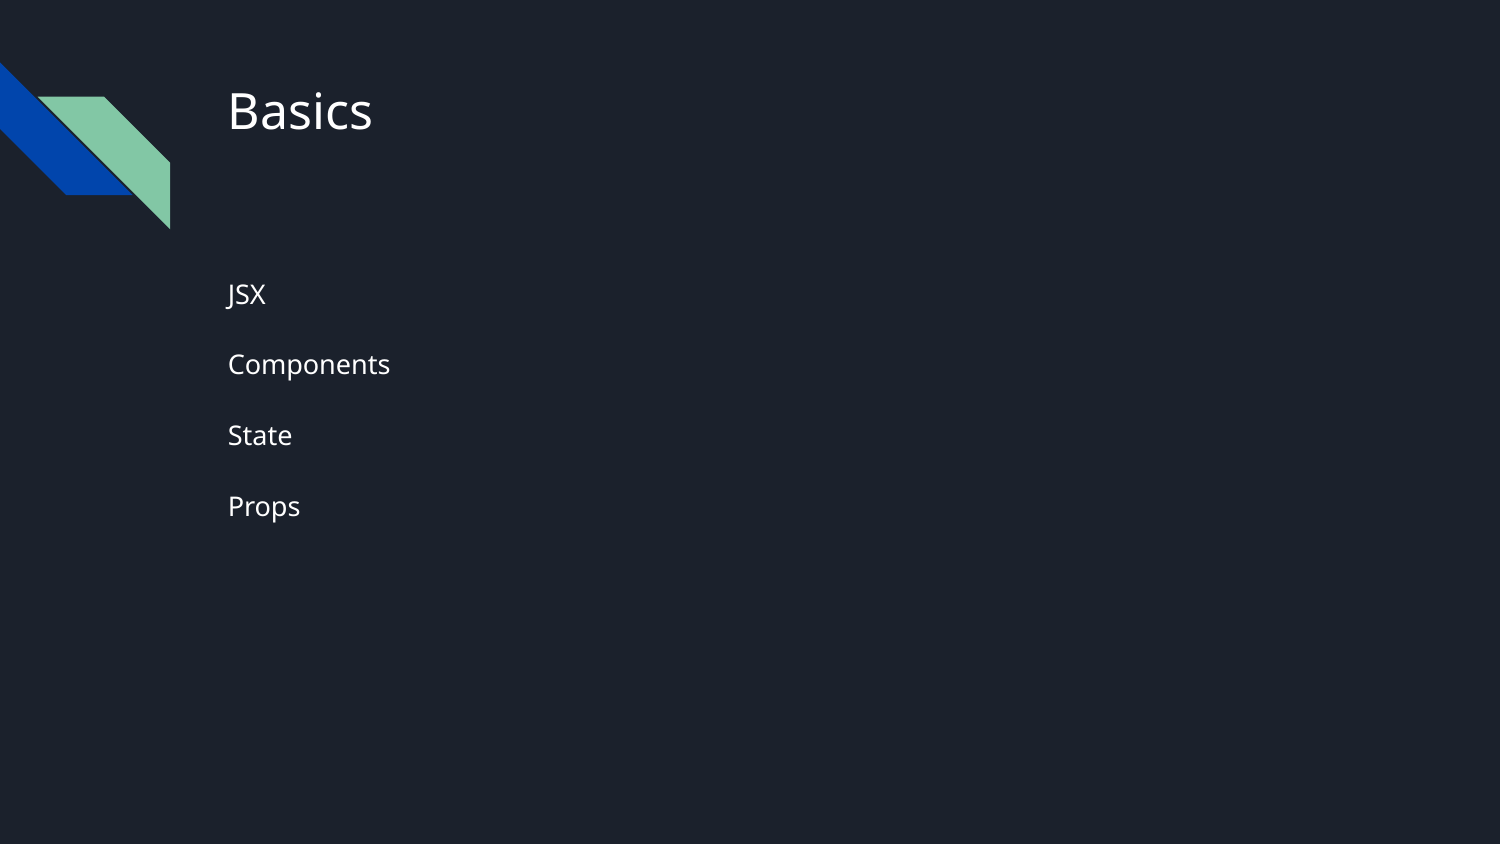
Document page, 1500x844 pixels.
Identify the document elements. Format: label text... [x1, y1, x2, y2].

list JSX Components State Props [212, 257, 1368, 735]
title Basics [212, 64, 1368, 215]
